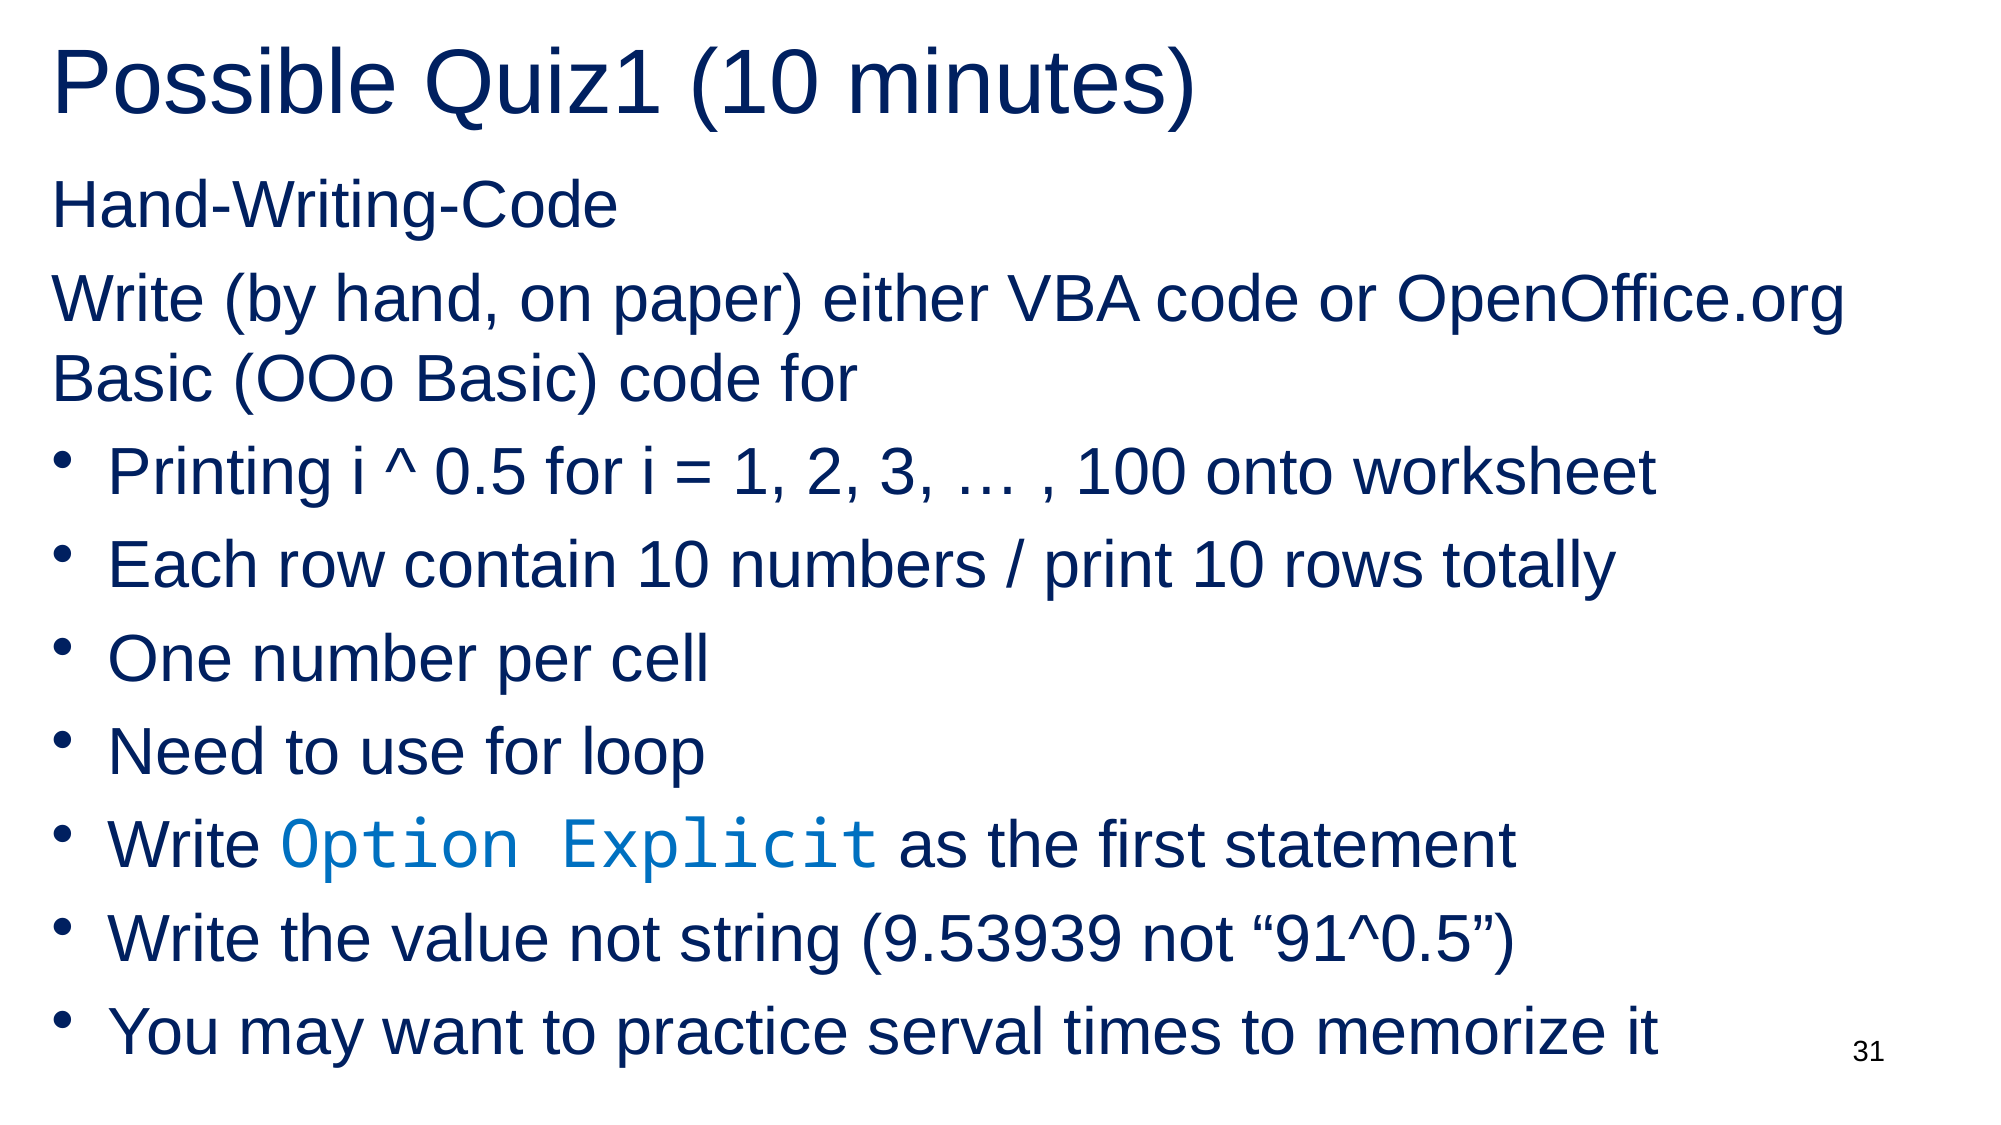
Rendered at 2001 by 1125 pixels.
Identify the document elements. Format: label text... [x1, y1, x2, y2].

title Possible Quiz1 (10 minutes) [36, 28, 1968, 126]
slide_number <number> [1433, 1024, 1900, 1103]
list Hand-Writing-Code Write (by hand, on paper) either VBA code or OpenOffice.org Basic (OOo Basic) code for Printing i ^ 0.5 for i = 1, 2, 3, … , 100 onto worksheet Each row contain 10 numbers / print 10 rows totally One number per cell Need to use for loop Write Option Explicit as the first statement Write the value not string (9.53939 not “91^0.5”) You may want to practice serval times to memorize it [36, 153, 1970, 1103]
